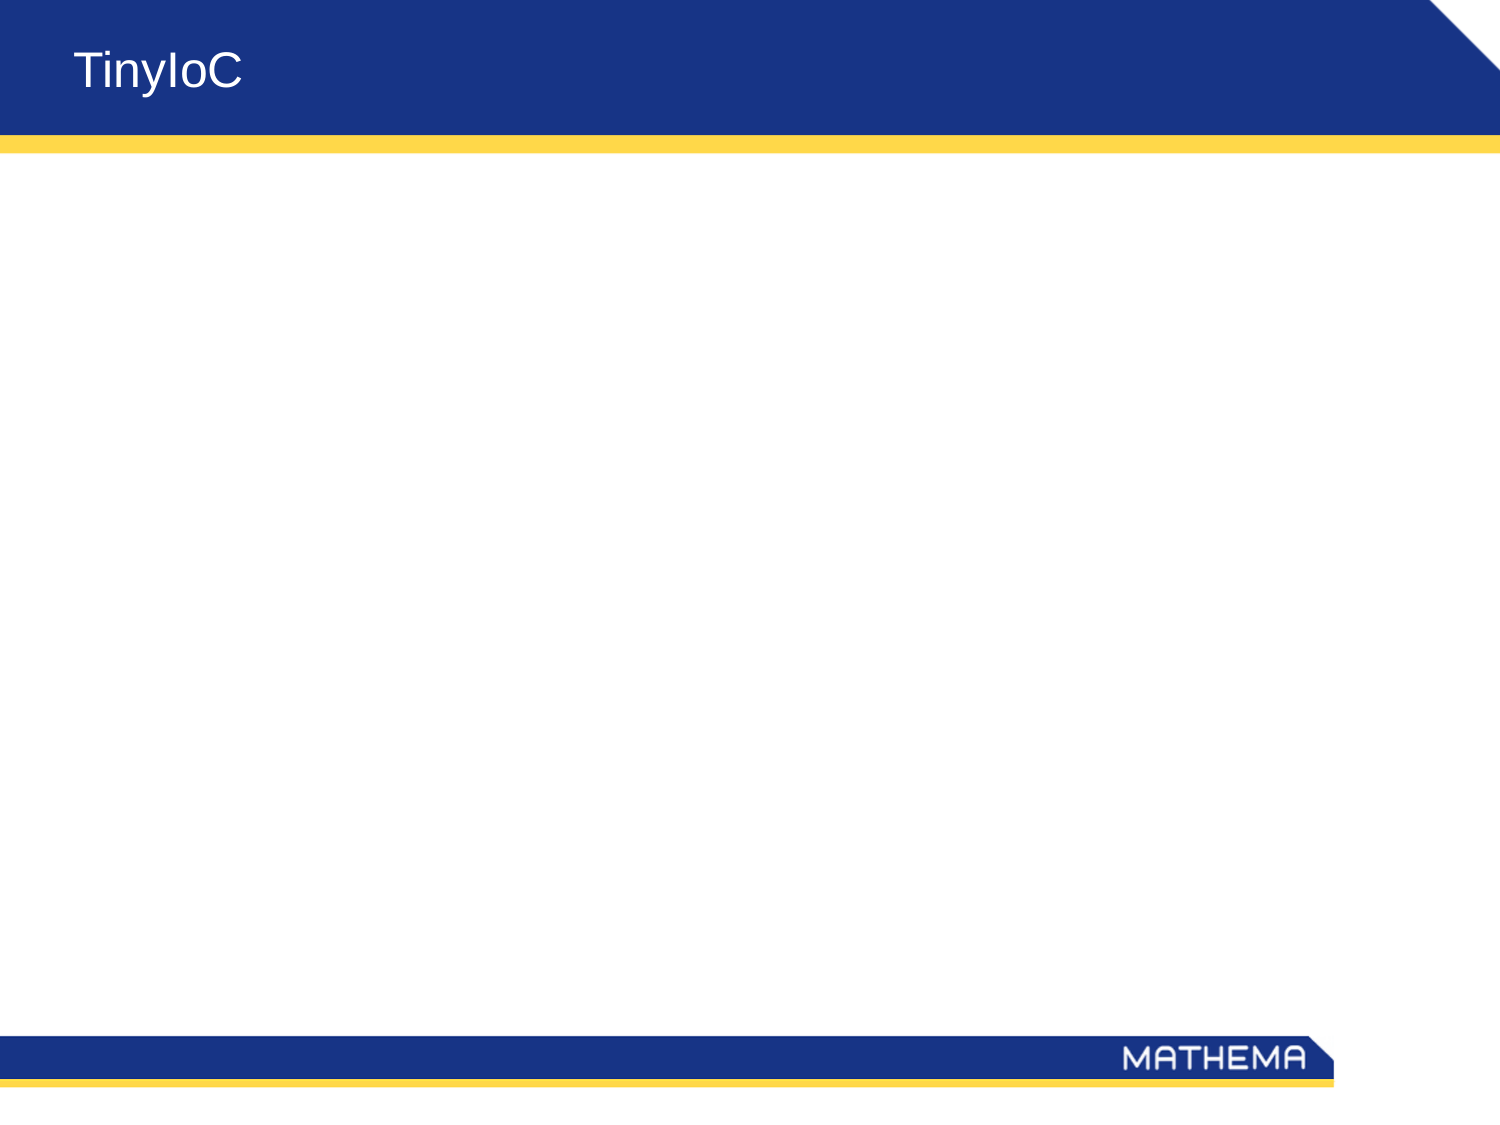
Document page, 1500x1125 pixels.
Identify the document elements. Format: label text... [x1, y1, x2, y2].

title TinyIoC [73, 40, 1276, 100]
picture [0, 0, 1500, 1125]
